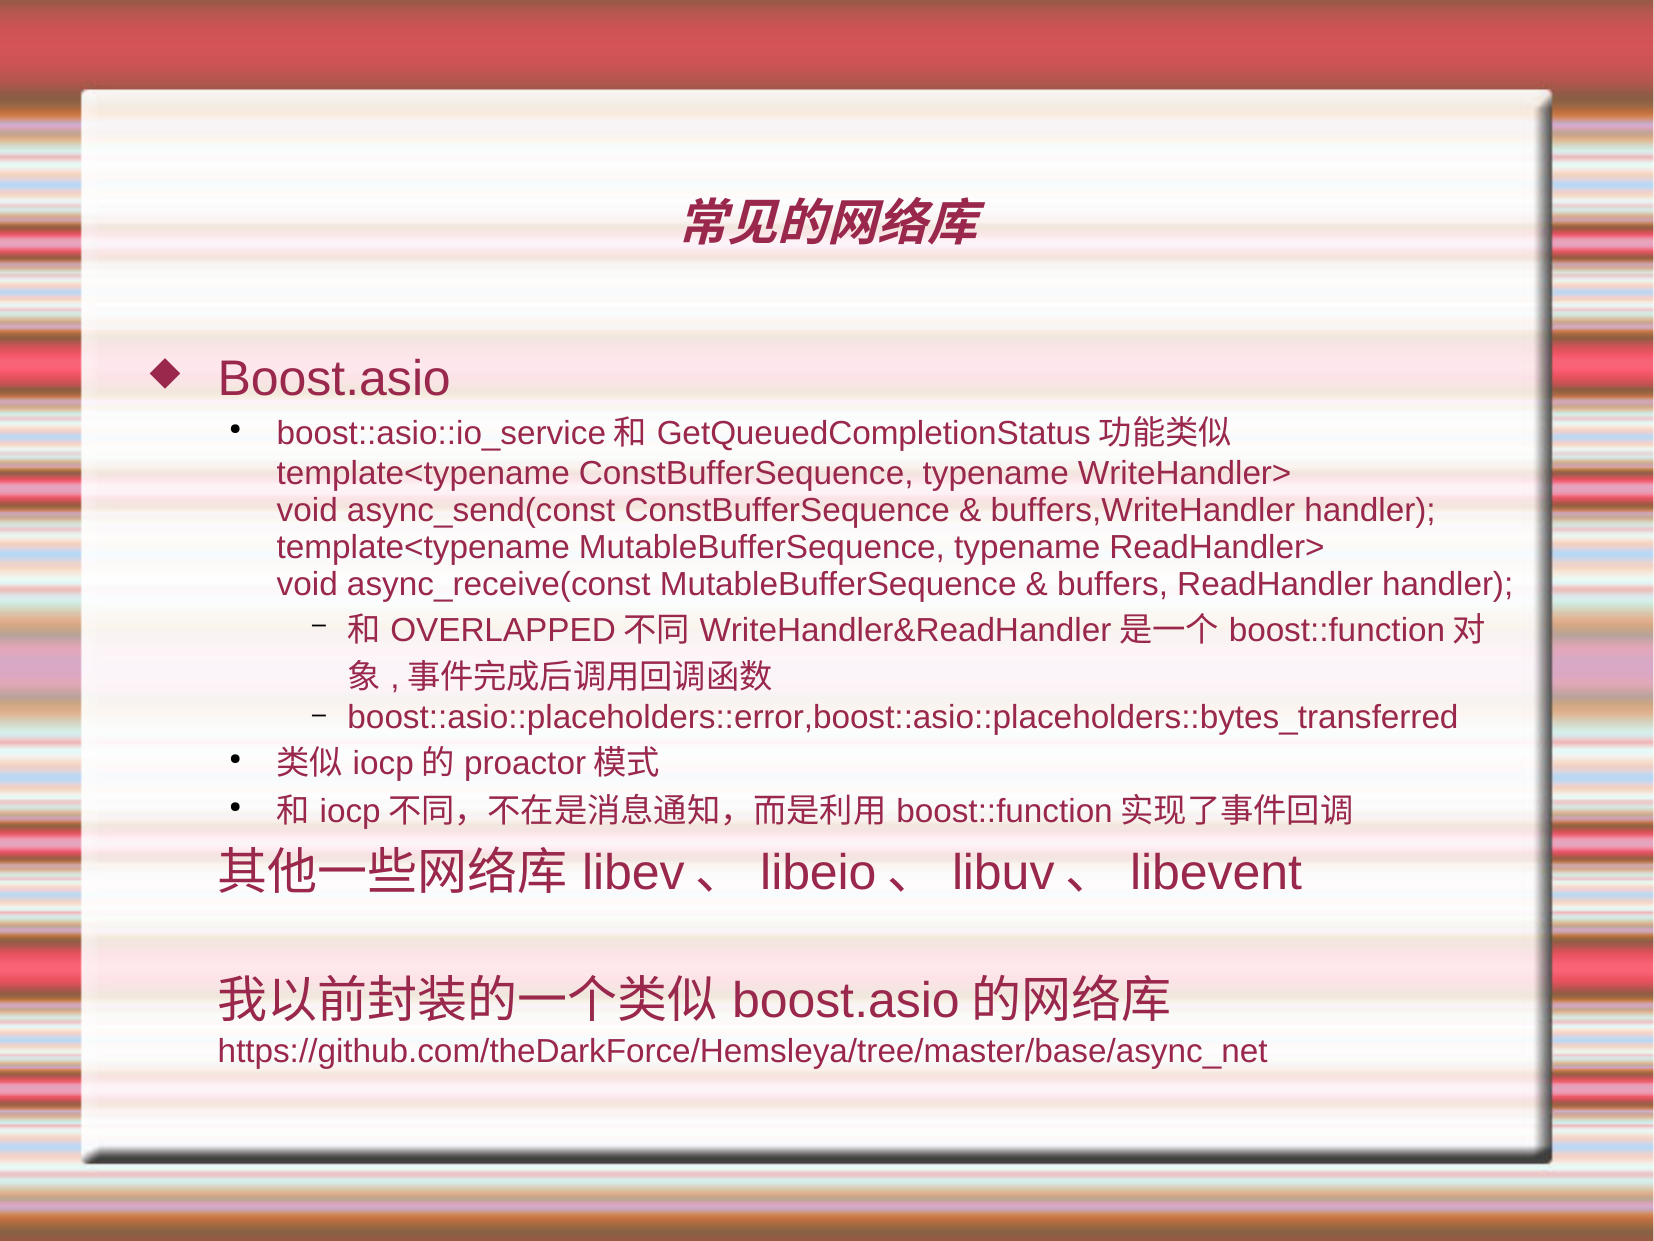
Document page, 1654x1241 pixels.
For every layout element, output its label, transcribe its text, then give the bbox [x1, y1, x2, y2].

title 常见的网络库 [121, 114, 1534, 322]
list Boost.asio boost::asio::io_service和GetQueuedCompletionStatus功能类似 template<typename ConstBufferSequence, typename WriteHandler> void async_send(const ConstBufferSequence & buffers,WriteHandler handler); template<typename MutableBufferSequence, typename ReadHandler> void async_receive(const MutableBufferSequence & buffers, ReadHandler handler); 和OVERLAPPED不同WriteHandler&ReadHandler是一个boost::function对 象,事件完成后调用回调函数 boost::asio::placeholders::error,boost::asio::placeholders::bytes_transferred 类似iocp的proactor模式 和iocp不同，不在是消息通知，而是利用boost::function实现了事件回调 其他一些网络库libev、libeio、libuv、libevent 我以前封装的一个类似boost.asio的网络库 https://github.com/theDarkForce/Hemsleya/tree/master/base/async_net [134, 350, 1516, 1132]
picture [0, 0, 1654, 1241]
